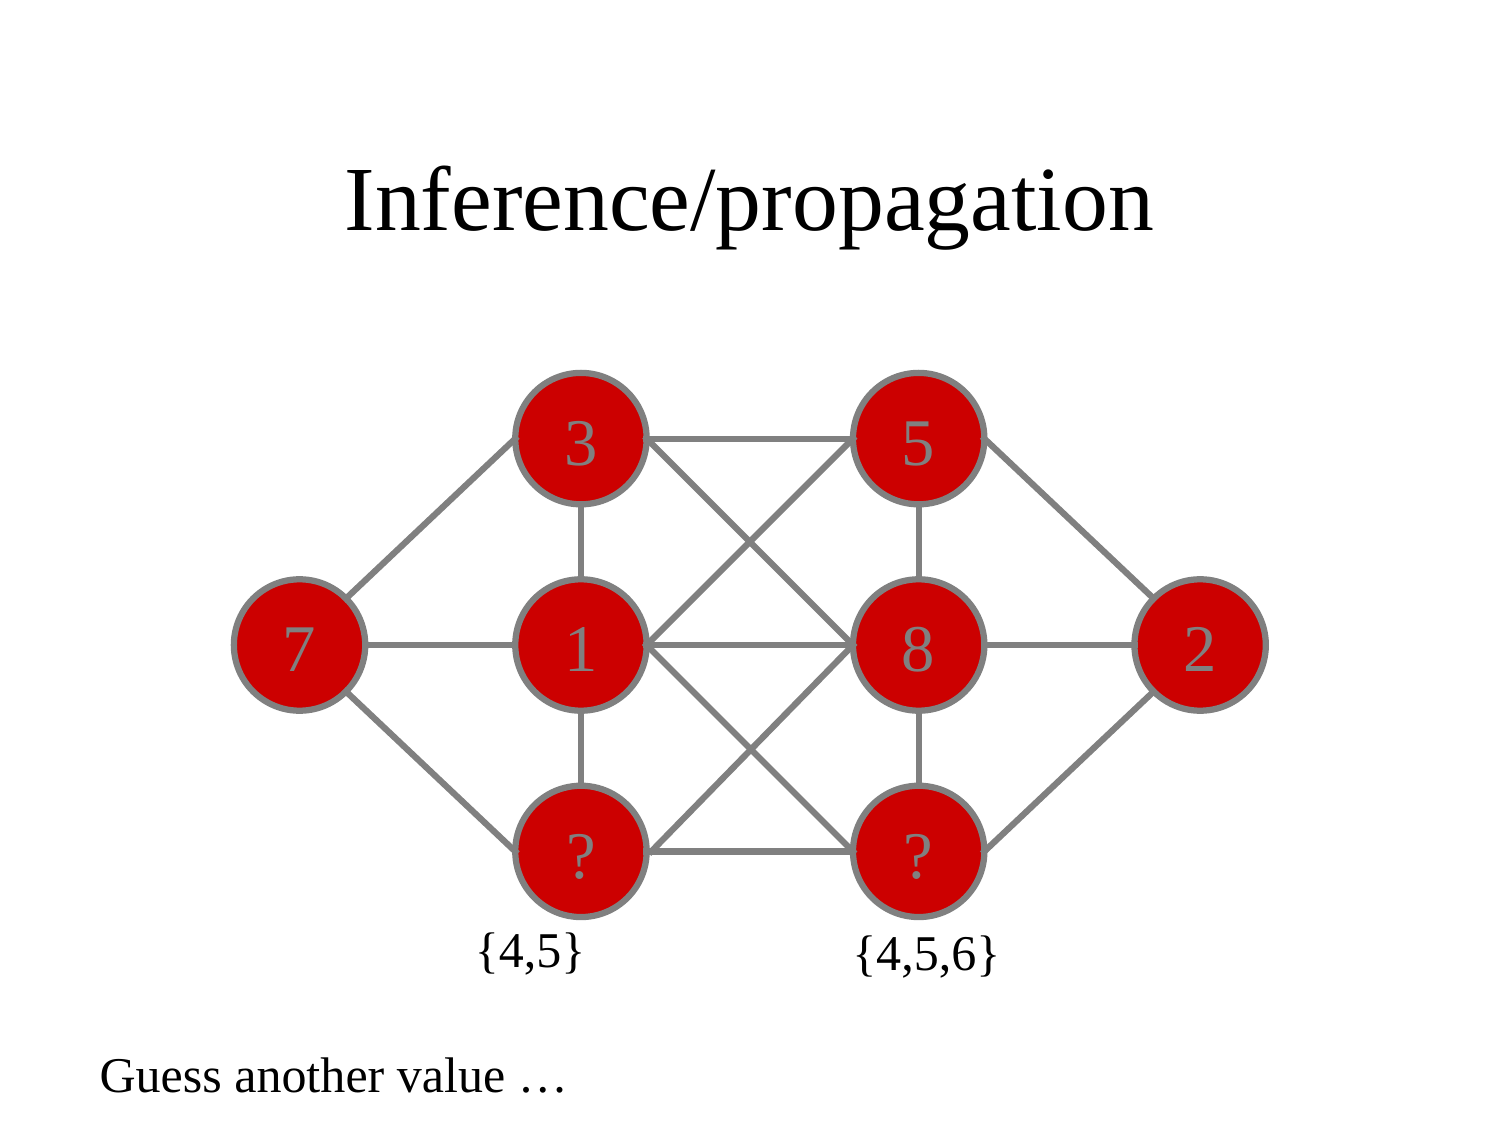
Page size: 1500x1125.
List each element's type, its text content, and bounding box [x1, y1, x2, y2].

text_box ? [515, 785, 647, 914]
text_box 3 [515, 372, 647, 505]
text_box 8 [853, 579, 985, 711]
text_box 7 [233, 579, 366, 711]
text_box 1 [515, 579, 647, 711]
text_box {4,5} [460, 909, 601, 986]
title Inference/propagation [112, 99, 1388, 288]
text_box {4,5,6} [837, 912, 1038, 988]
text_box 2 [1134, 579, 1266, 711]
text_box ? [853, 785, 985, 912]
text_box Guess another value … [84, 1034, 584, 1111]
text_box 5 [853, 372, 985, 505]
